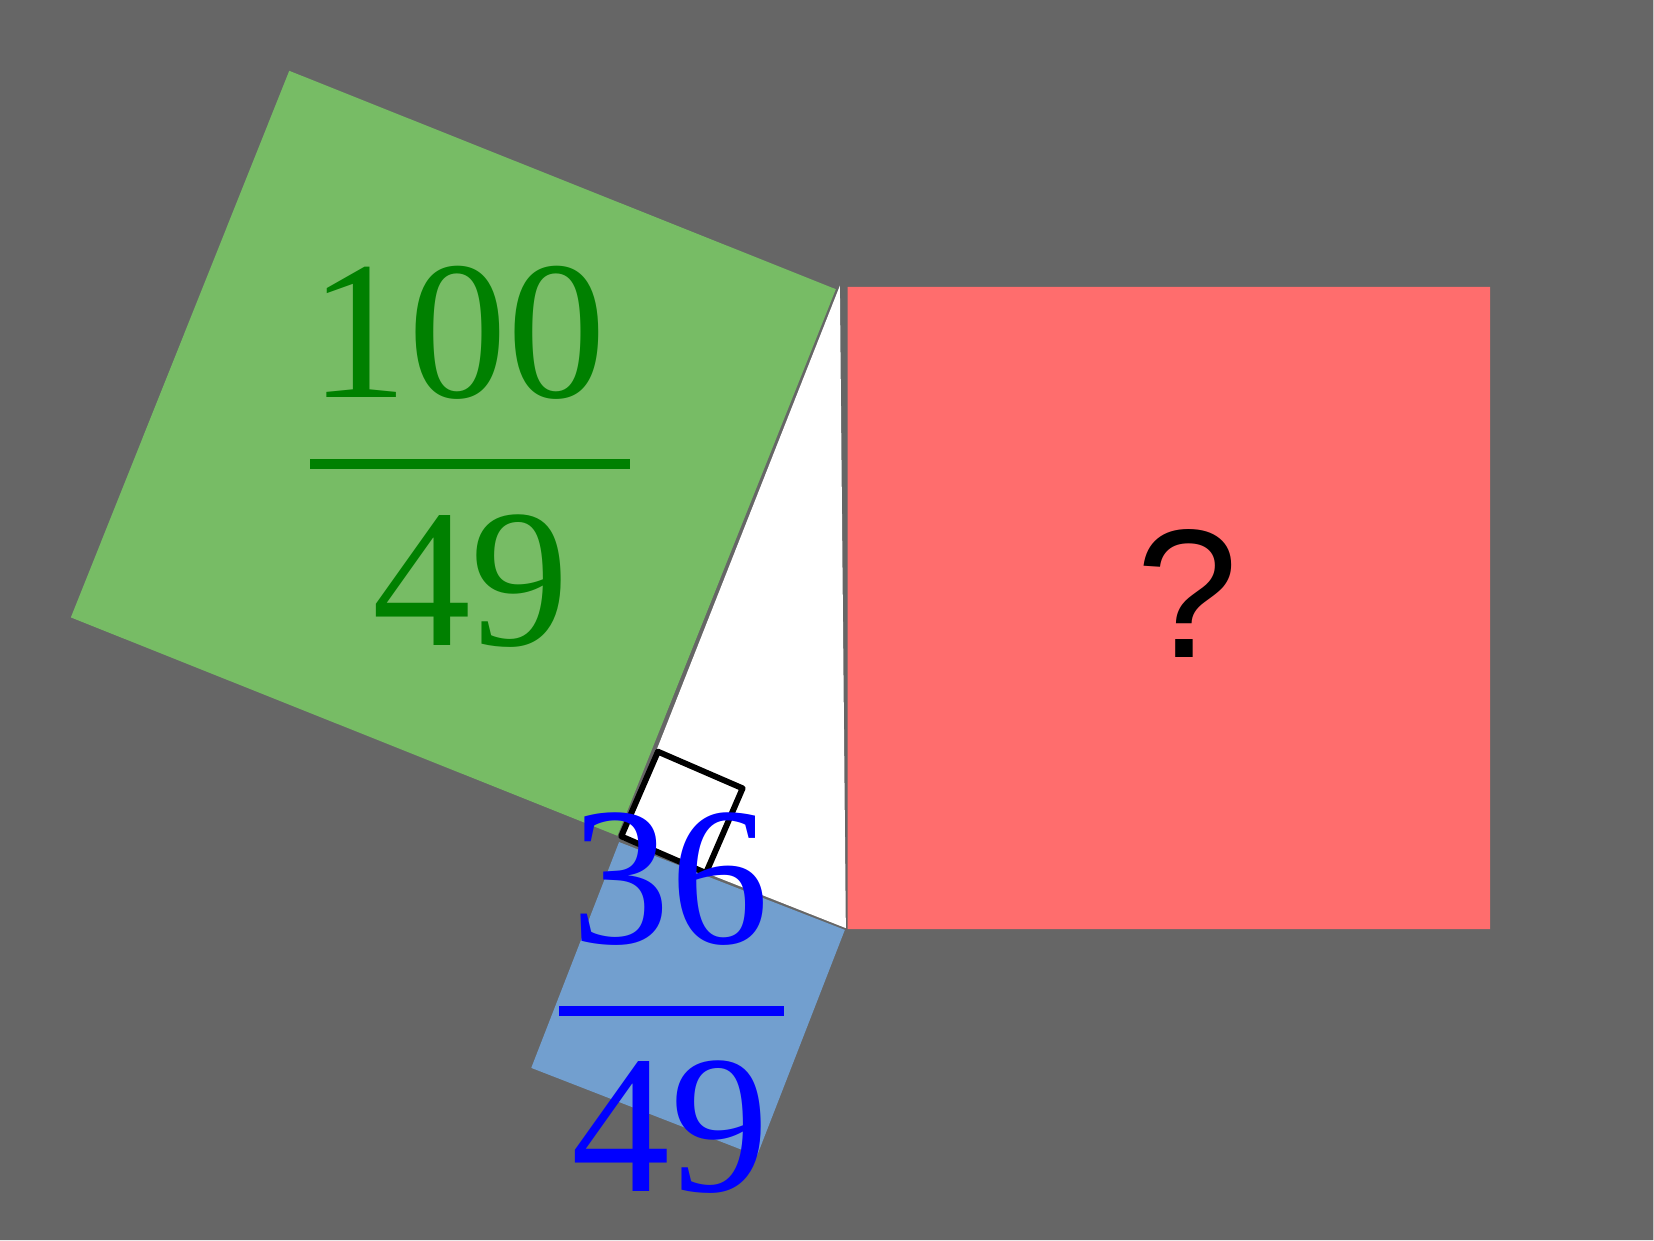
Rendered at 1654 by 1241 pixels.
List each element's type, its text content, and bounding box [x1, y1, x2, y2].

text_box [654, 757, 690, 770]
text_box [0, 0, 1654, 1241]
chart [497, 770, 836, 1241]
text_box ? [1122, 484, 1385, 790]
chart [248, 223, 682, 694]
